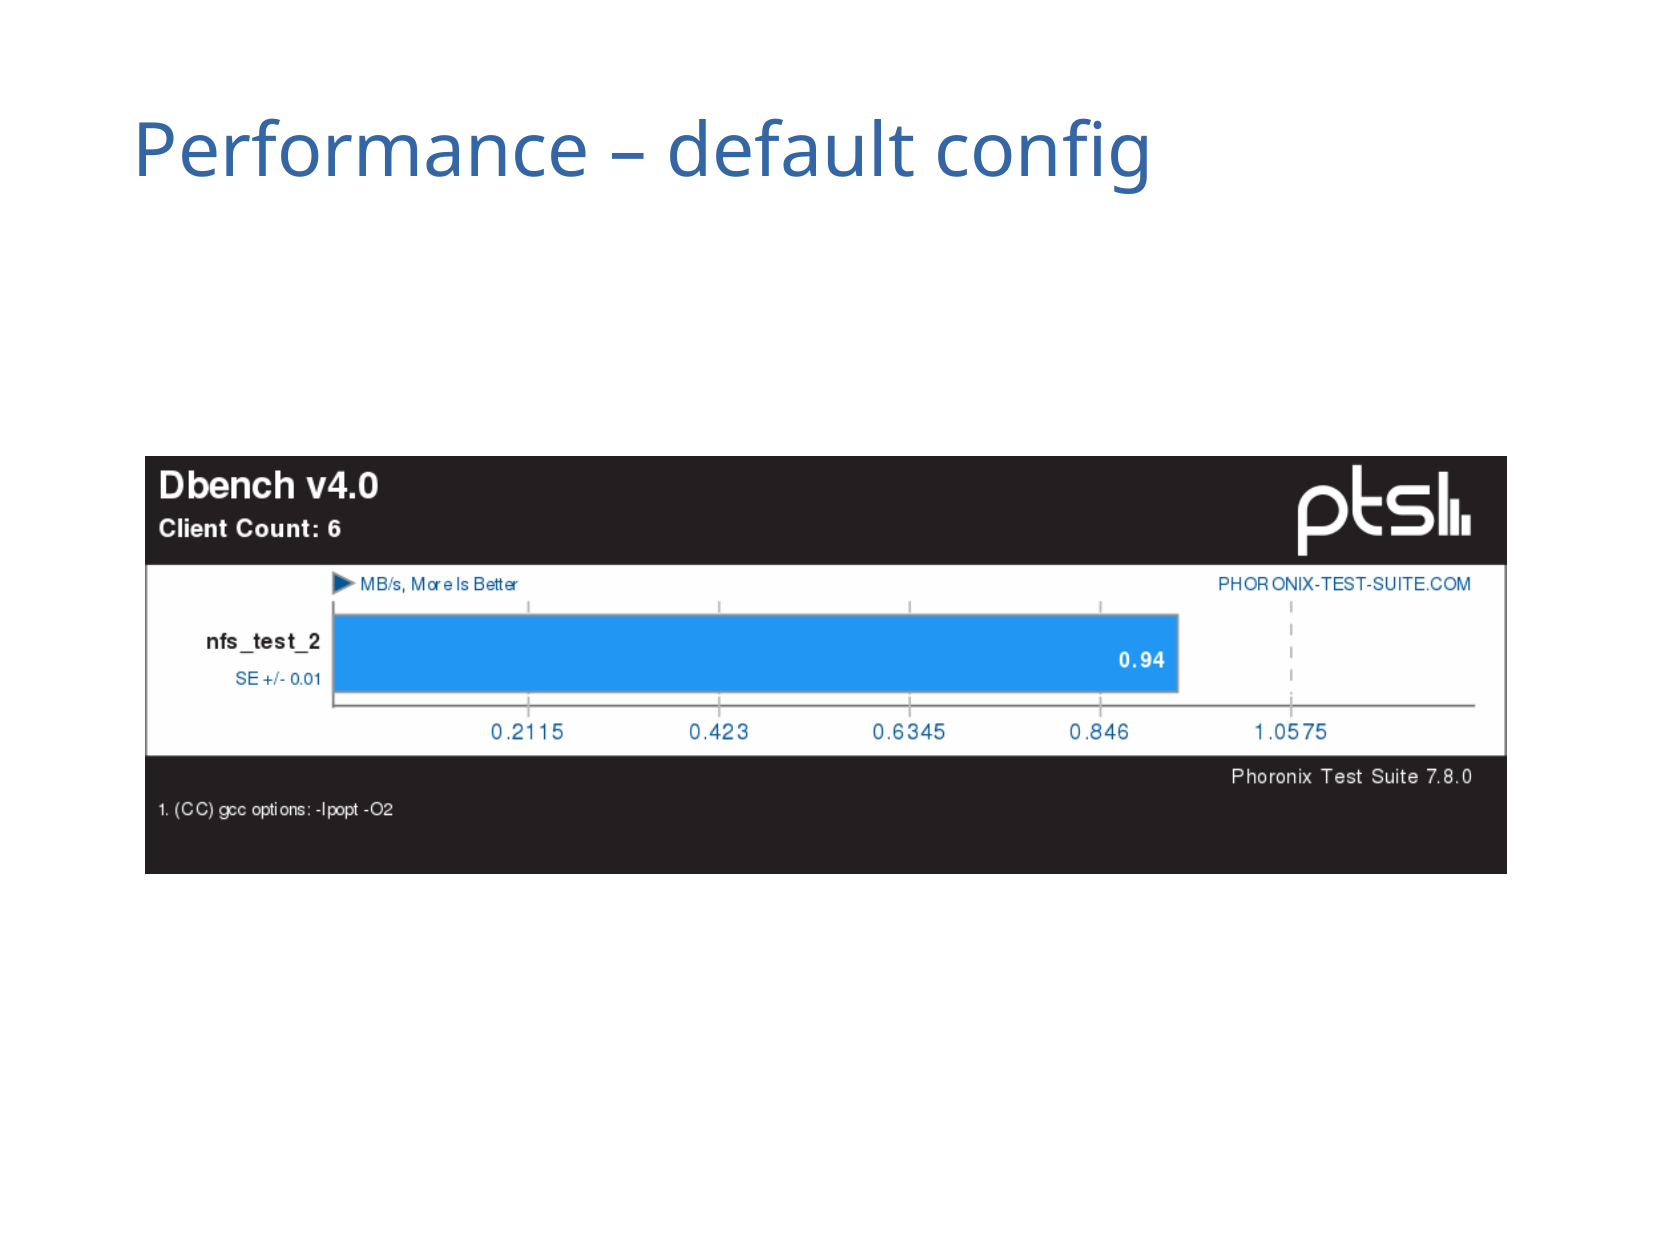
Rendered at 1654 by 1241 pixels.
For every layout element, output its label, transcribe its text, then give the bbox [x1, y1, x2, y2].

text_box Performance – default config [117, 88, 1155, 192]
picture [145, 456, 1507, 875]
